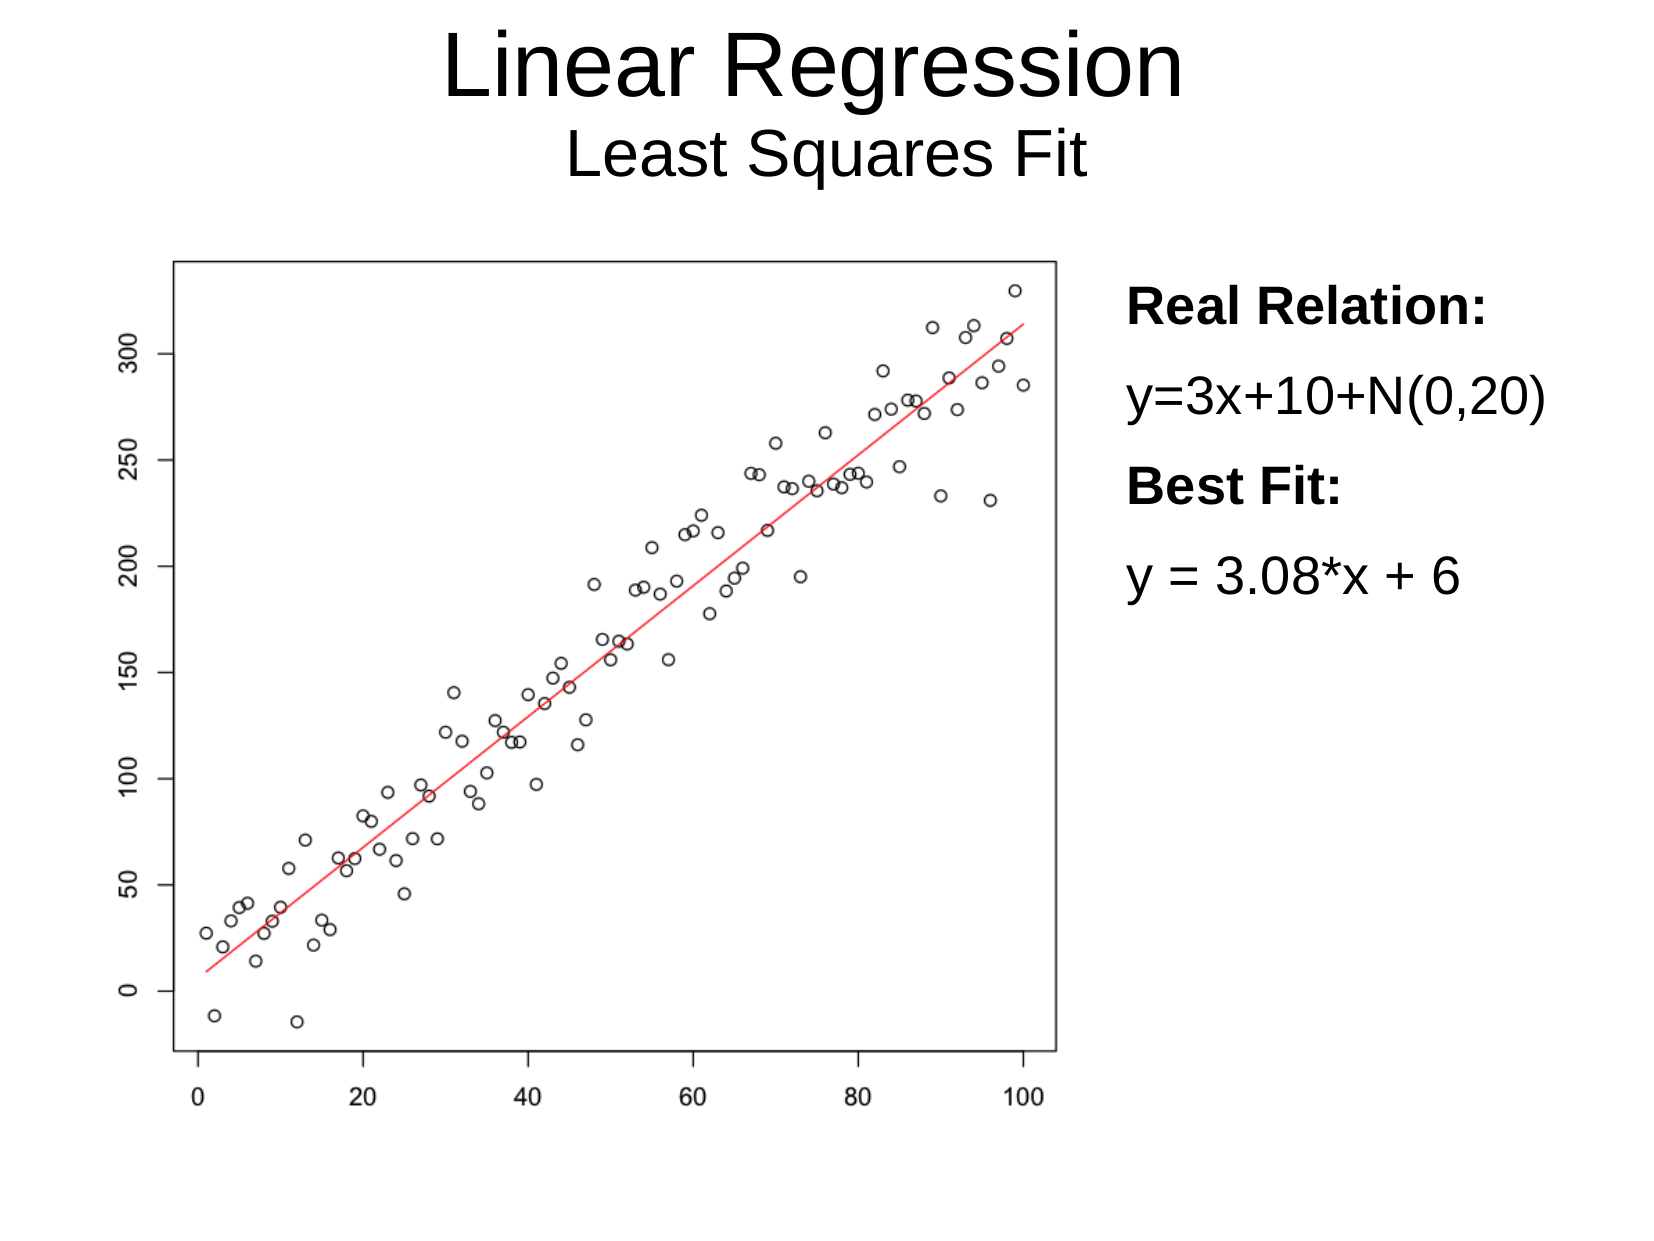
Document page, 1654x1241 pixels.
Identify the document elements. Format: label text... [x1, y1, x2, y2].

list Real Relation: y=3x+10+N(0,20) Best Fit: y = 3.08*x + 6 [1088, 276, 1563, 1095]
picture [105, 236, 1088, 1126]
title Linear Regression Least Squares Fit [82, 13, 1571, 293]
